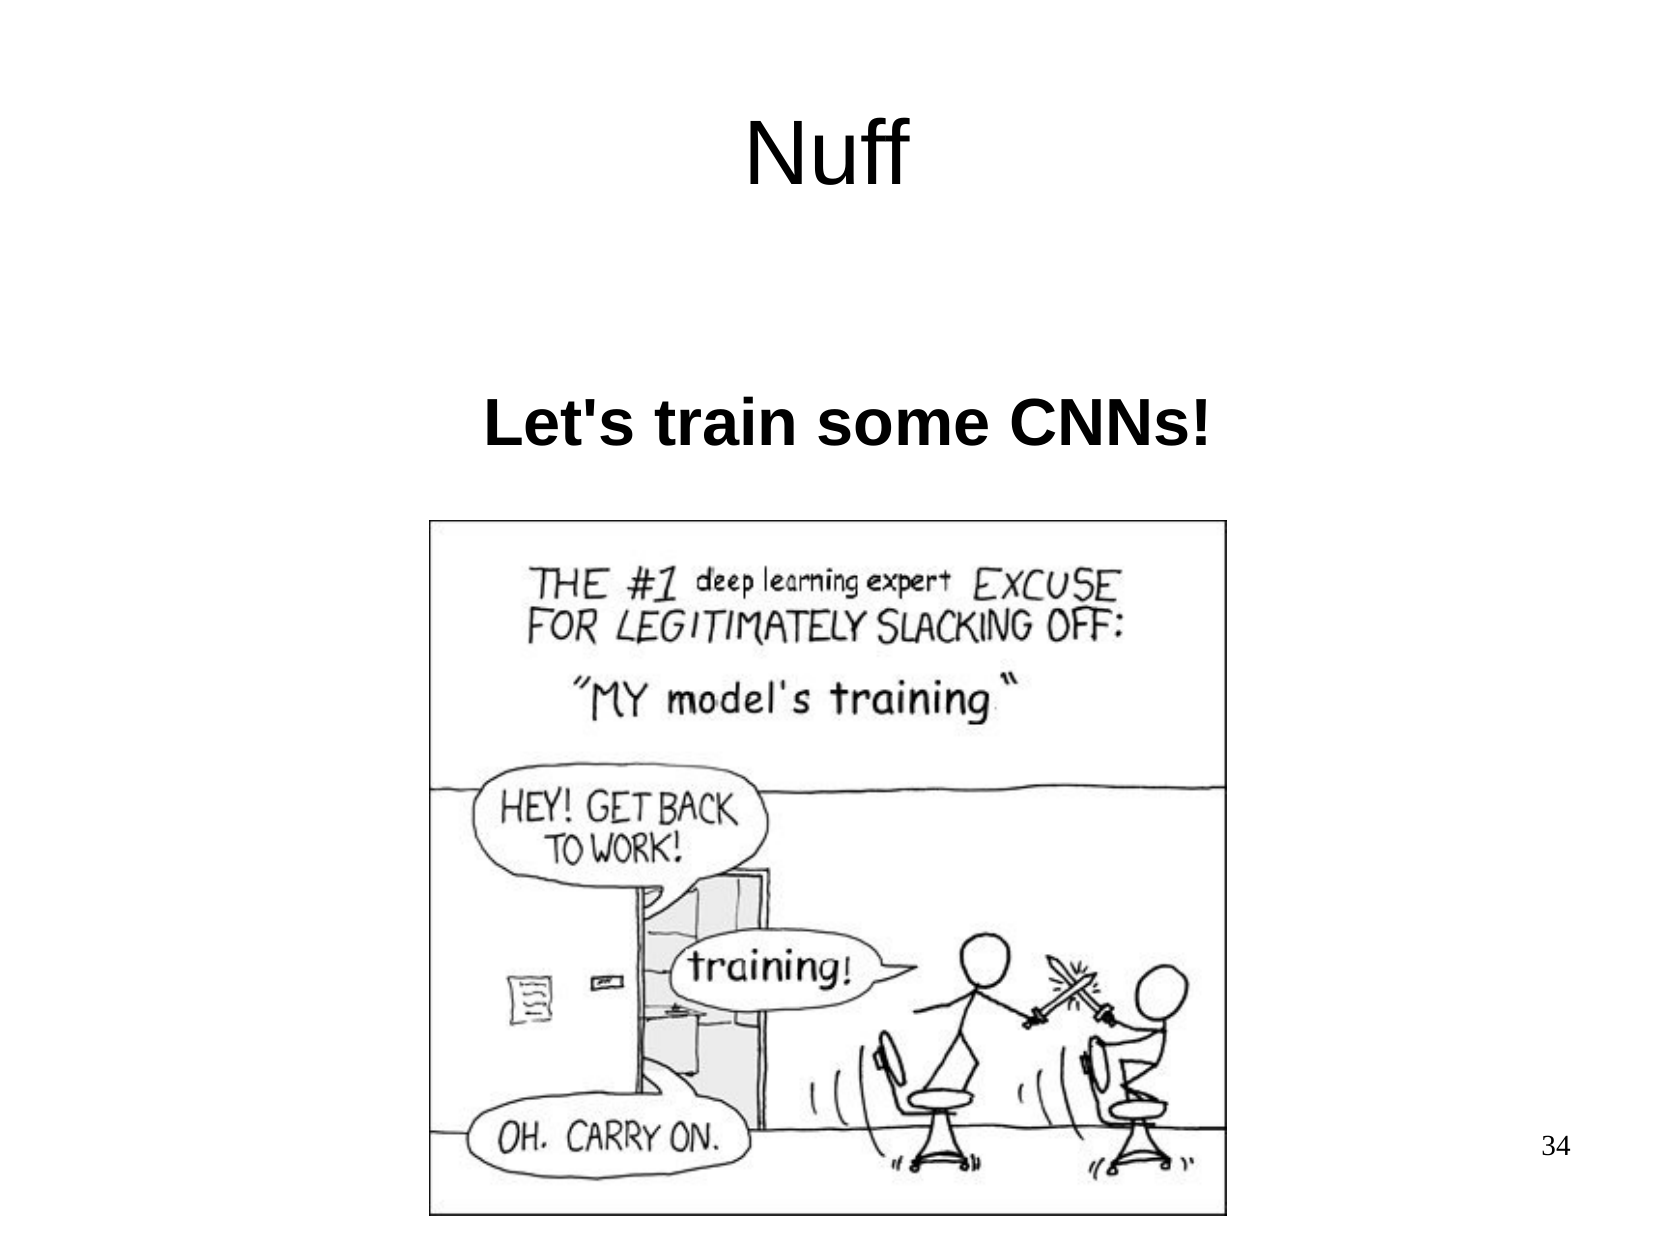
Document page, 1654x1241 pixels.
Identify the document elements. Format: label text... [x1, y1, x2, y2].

picture [429, 520, 1227, 1216]
title Nuff [82, 49, 1571, 257]
text_box Let's train some CNNs! [15, 377, 1647, 767]
